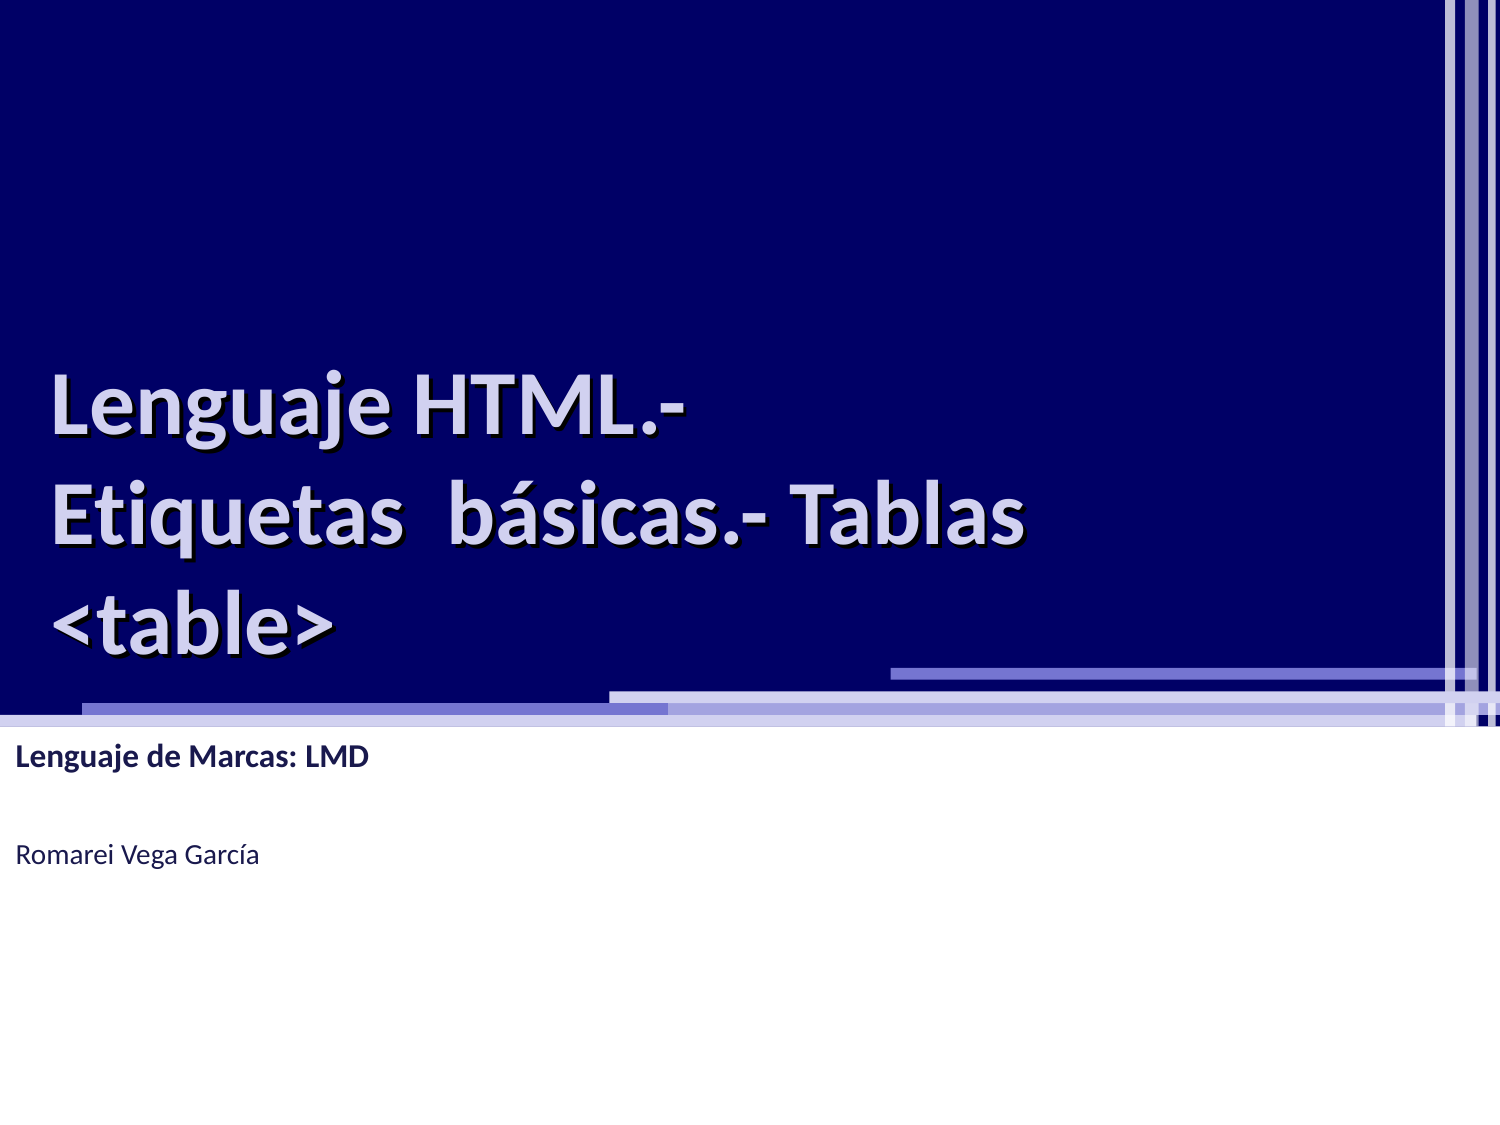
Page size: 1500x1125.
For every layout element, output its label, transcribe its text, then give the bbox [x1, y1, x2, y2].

title Lenguaje HTML.- Etiquetas básicas.- Tablas <table> [35, 347, 1079, 668]
subtitle Lenguaje de Marcas: LMD Romarei Vega García [0, 726, 1500, 1068]
